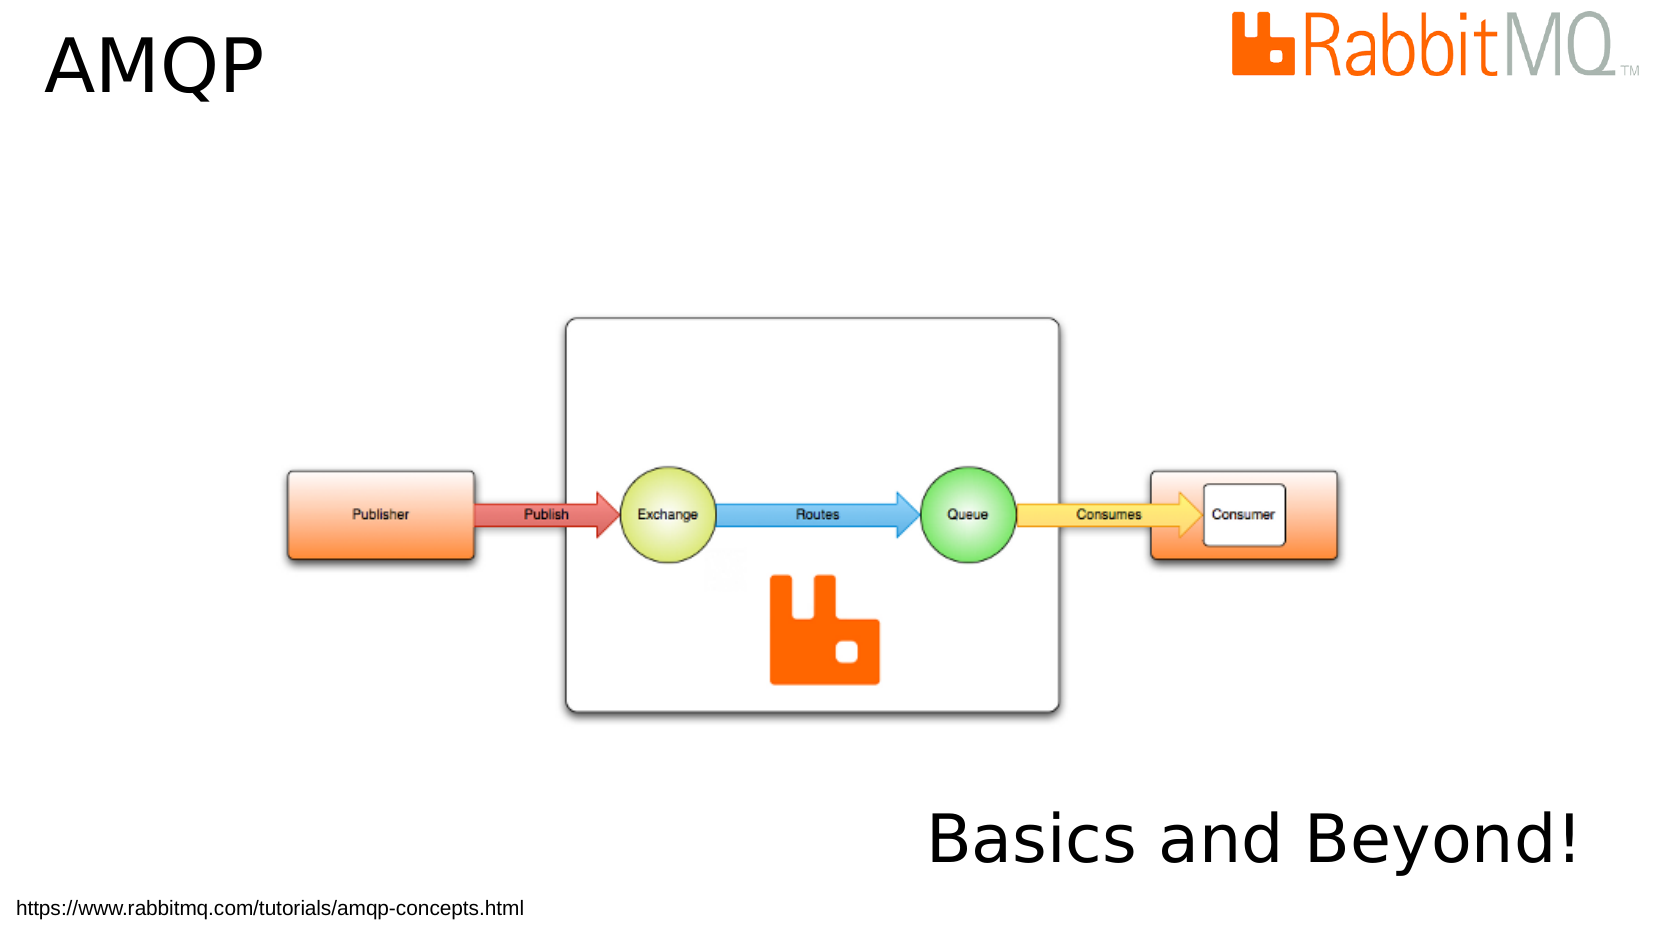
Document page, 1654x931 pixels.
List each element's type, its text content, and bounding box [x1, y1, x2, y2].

picture [1228, 11, 1642, 76]
text_box AMQP [29, 16, 650, 119]
picture [265, 311, 1360, 739]
text_box Basics and Beyond! [911, 793, 1654, 886]
text_box https://www.rabbitmq.com/tutorials/amqp-concepts.html [1, 889, 562, 928]
